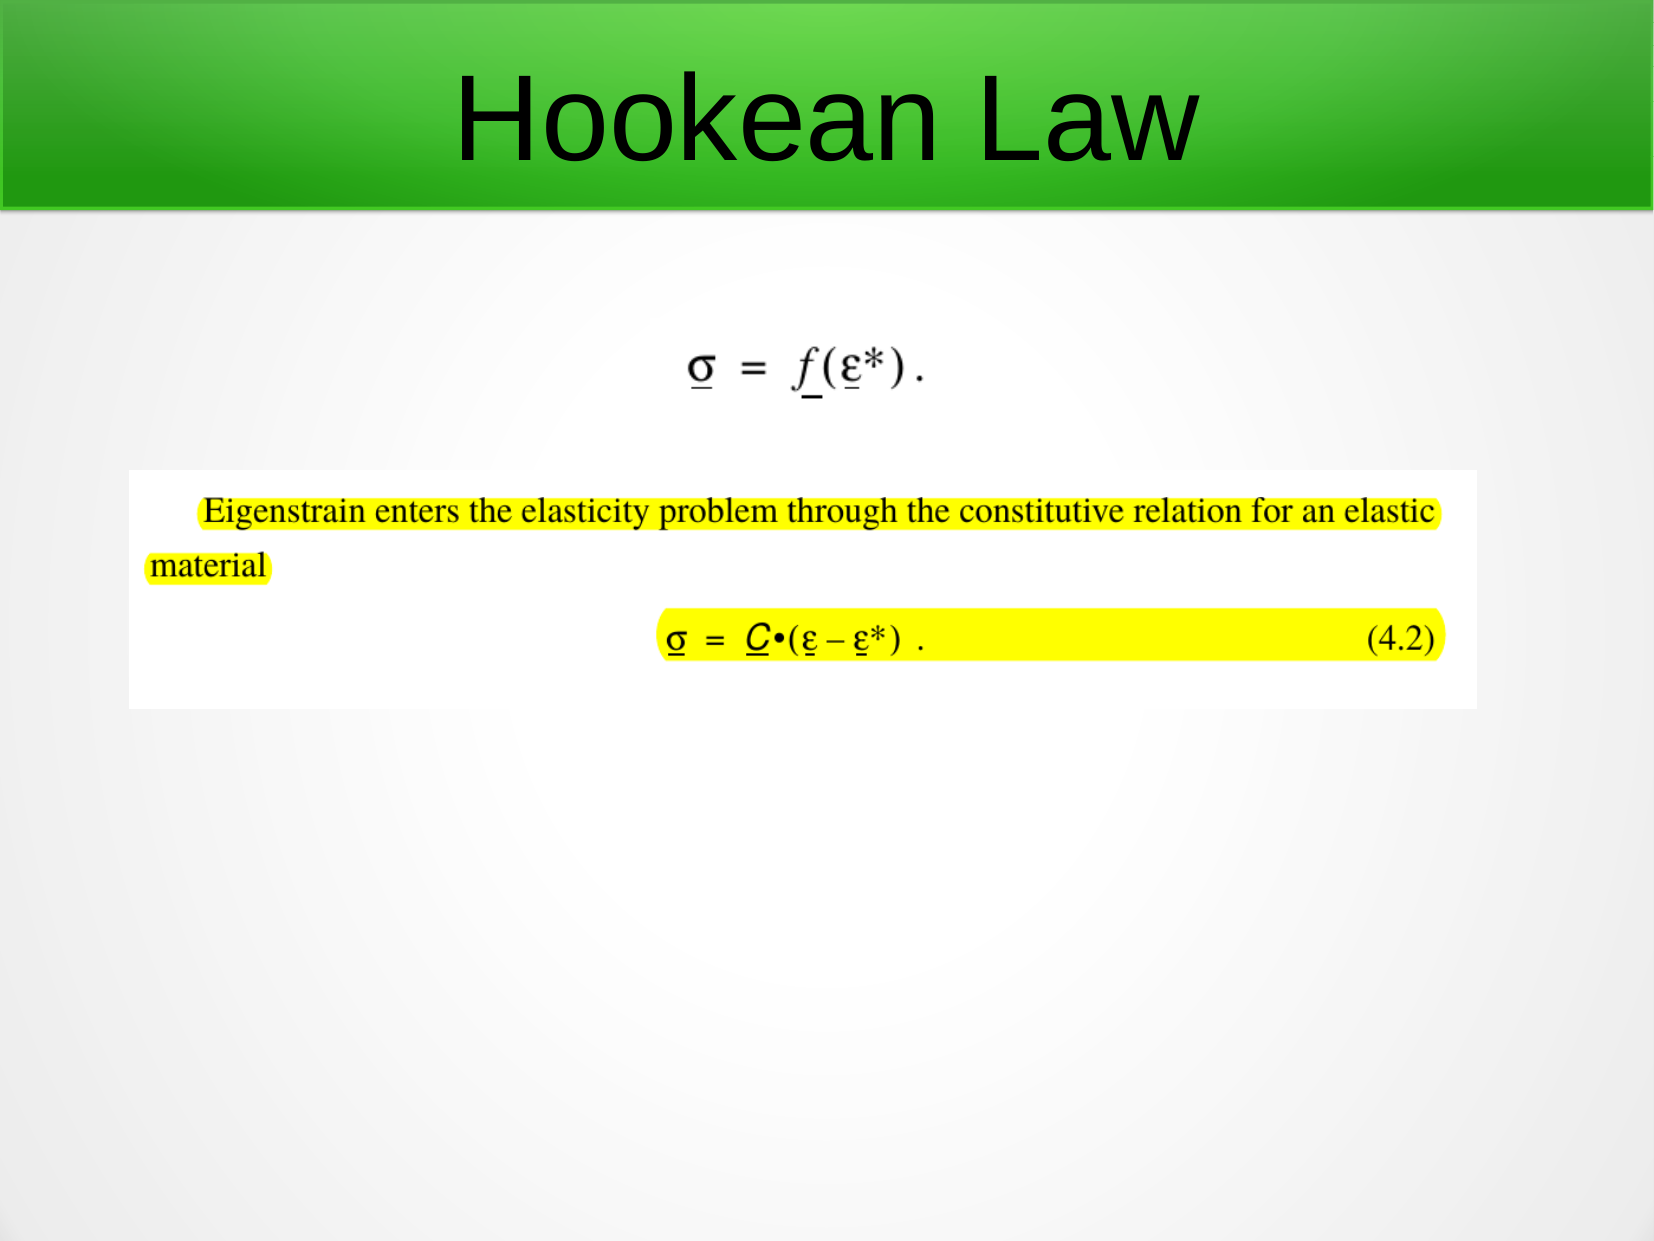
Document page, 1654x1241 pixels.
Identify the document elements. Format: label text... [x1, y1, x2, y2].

picture [129, 470, 1477, 709]
picture [650, 318, 957, 431]
title Hookean Law [82, 47, 1571, 189]
